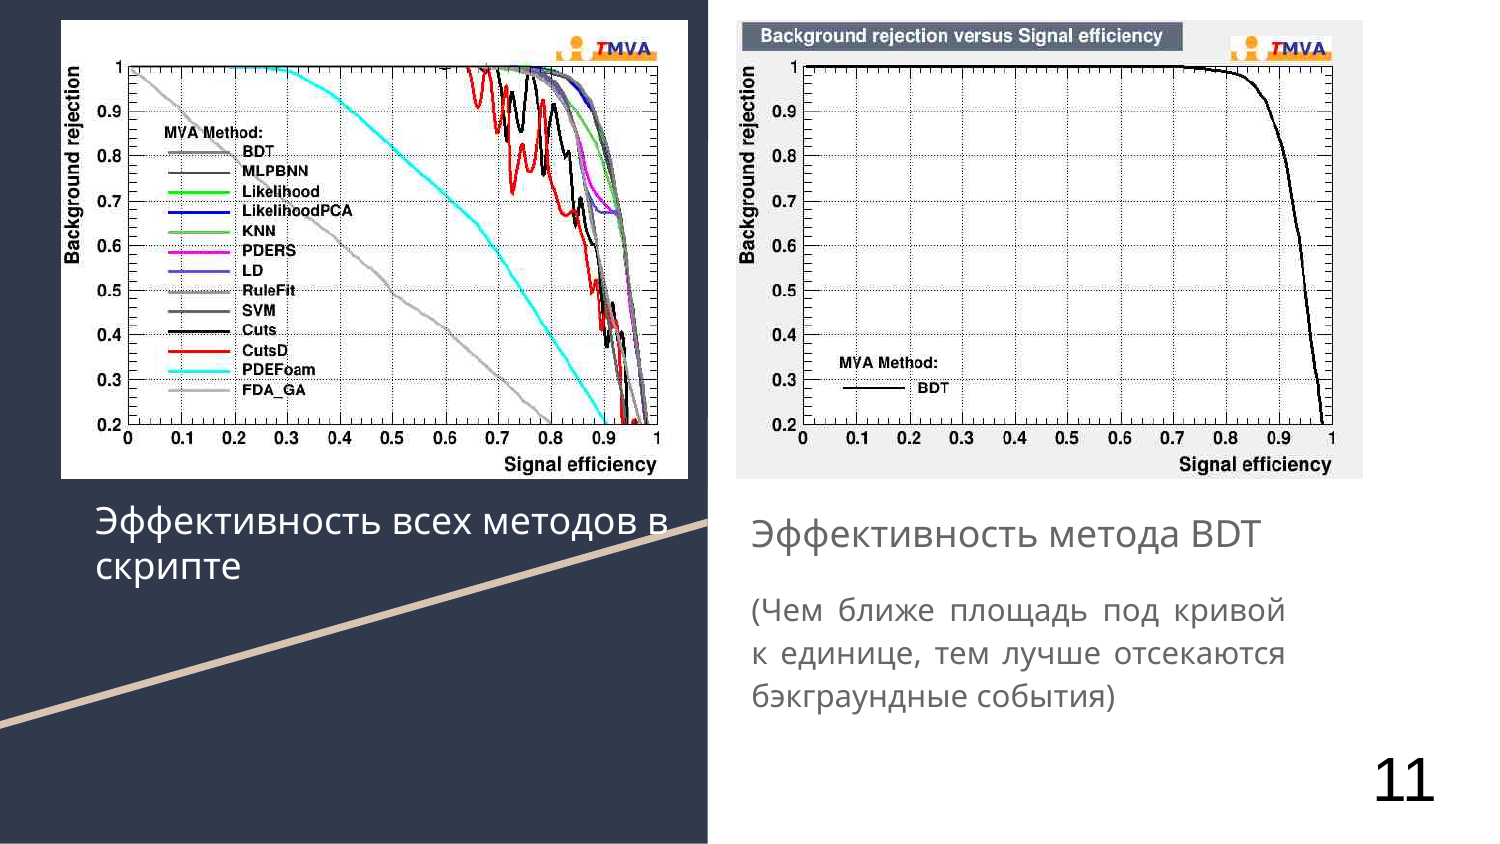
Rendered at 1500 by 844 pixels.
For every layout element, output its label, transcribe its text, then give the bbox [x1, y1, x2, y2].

title Эффективность всех методов в скрипте [79, 482, 688, 844]
picture [61, 20, 688, 479]
list (Чем ближе площадь под кривой к единице, тем лучше отсекаются бэкграундные события) [736, 569, 1302, 743]
picture [736, 20, 1363, 479]
title 11 [1357, 723, 1500, 844]
list Эффективность метода BDT [736, 488, 1420, 662]
